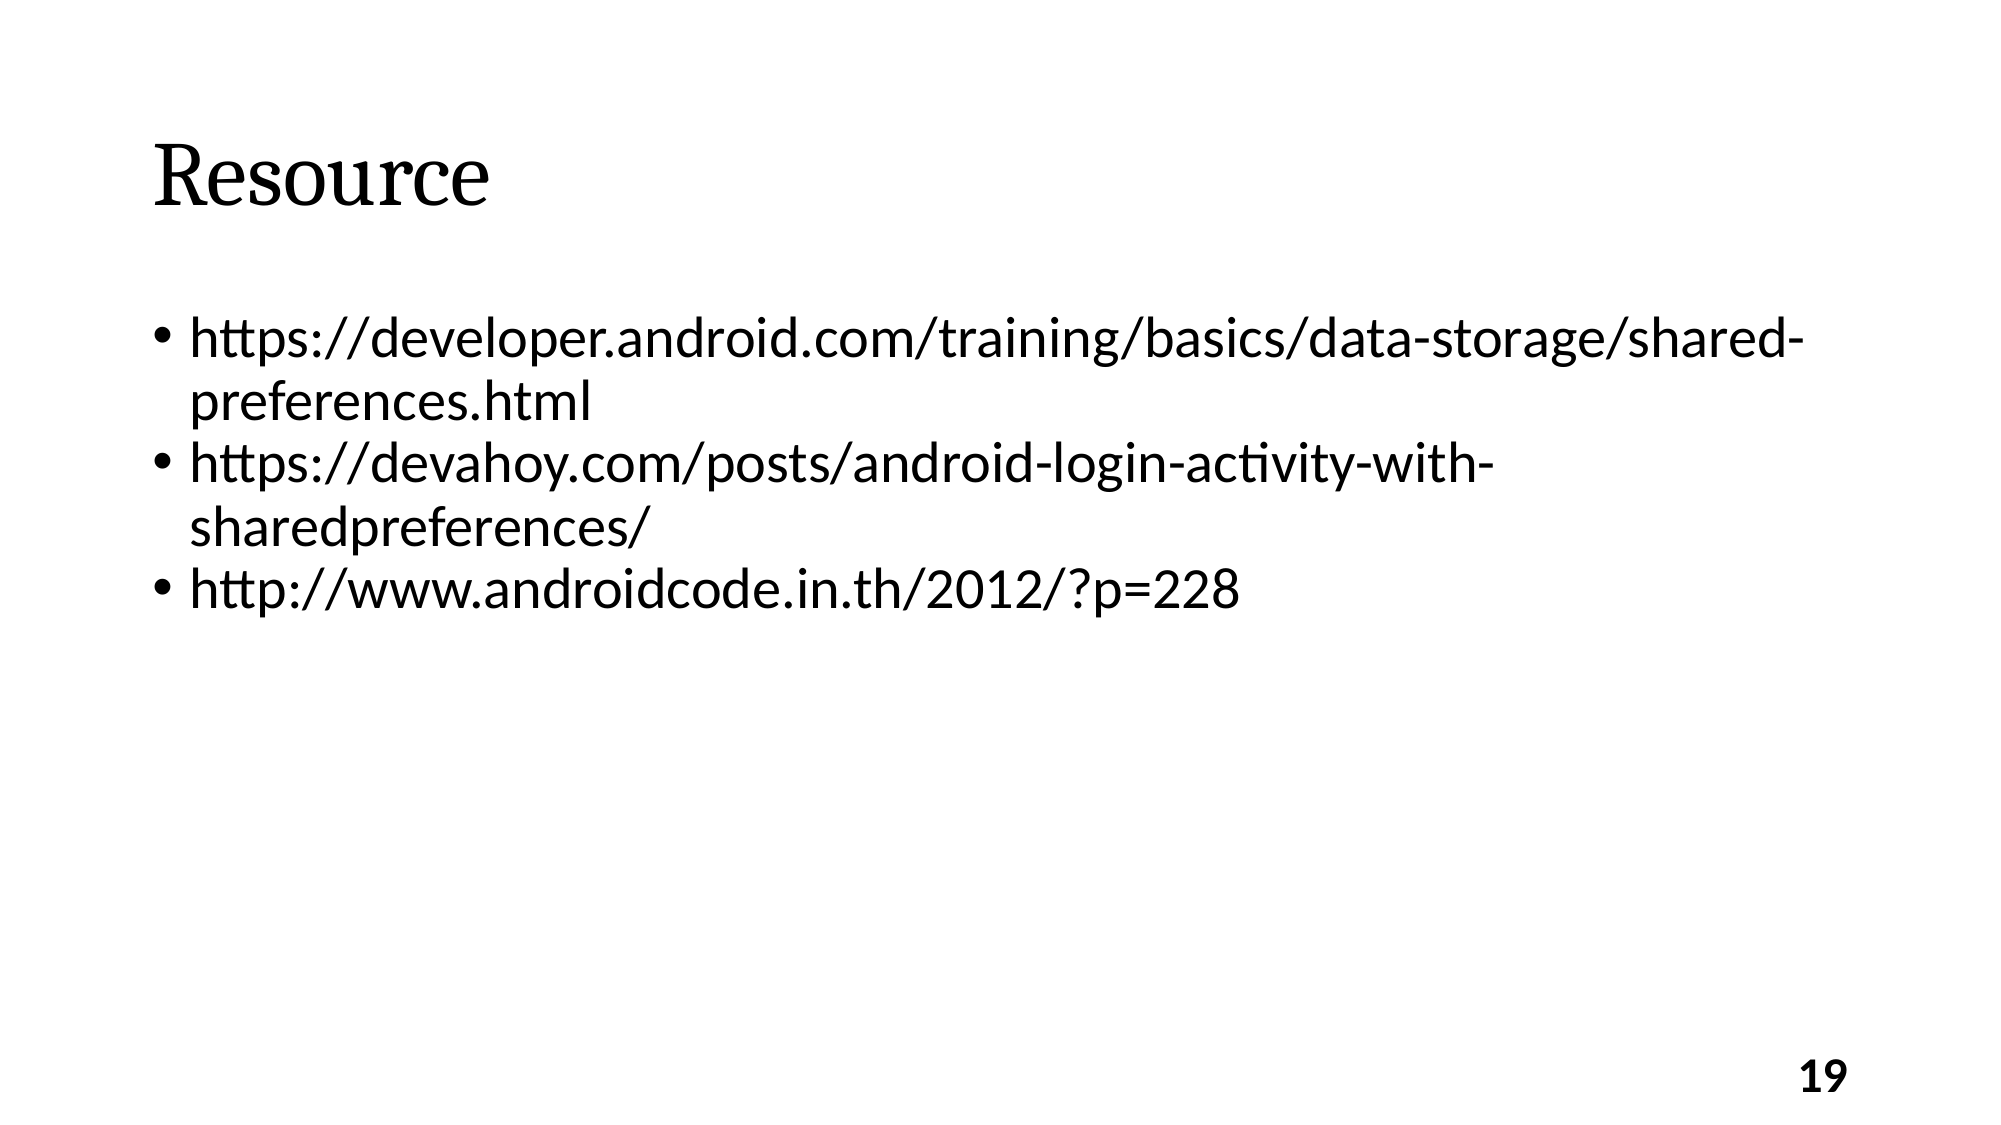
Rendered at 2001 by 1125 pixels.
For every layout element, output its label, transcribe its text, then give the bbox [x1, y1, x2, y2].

text_box Resource [137, 59, 1863, 278]
text_box https://developer.android.com/training/basics/data-storage/shared-preferences.html https://devahoy.com/posts/android-login-activity-with-sharedpreferences/ http://www.androidcode.in.th/2012/?p=228 [137, 299, 1863, 1014]
text_box <number> [1412, 1042, 1863, 1103]
